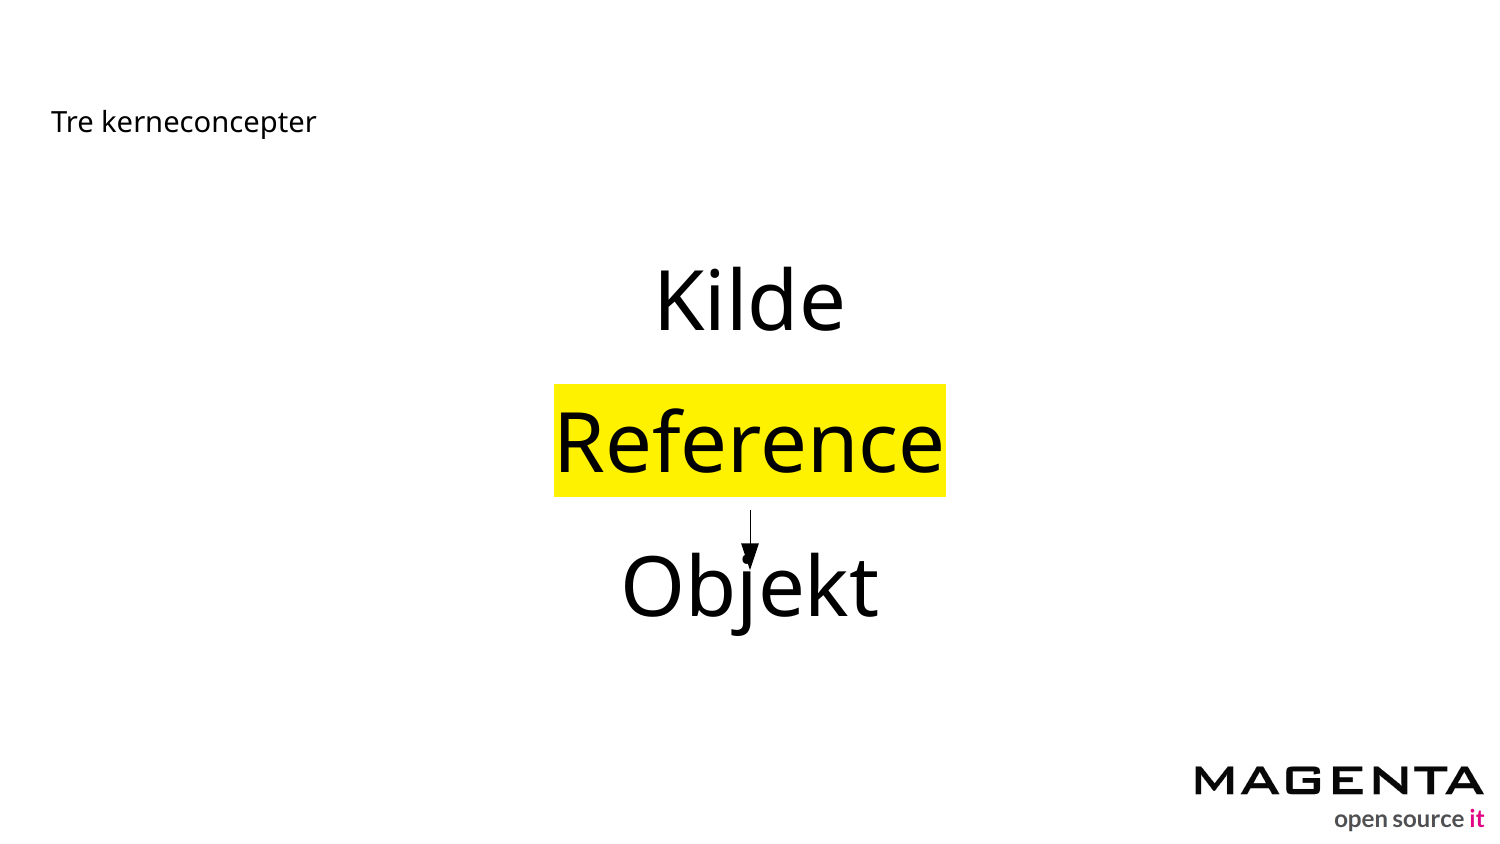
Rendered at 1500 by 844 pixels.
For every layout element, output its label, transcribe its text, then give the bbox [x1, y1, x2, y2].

list Kilde Reference Objekt [51, 240, 1449, 750]
picture [1193, 764, 1488, 833]
title Tre kerneconcepter [51, 61, 1449, 182]
